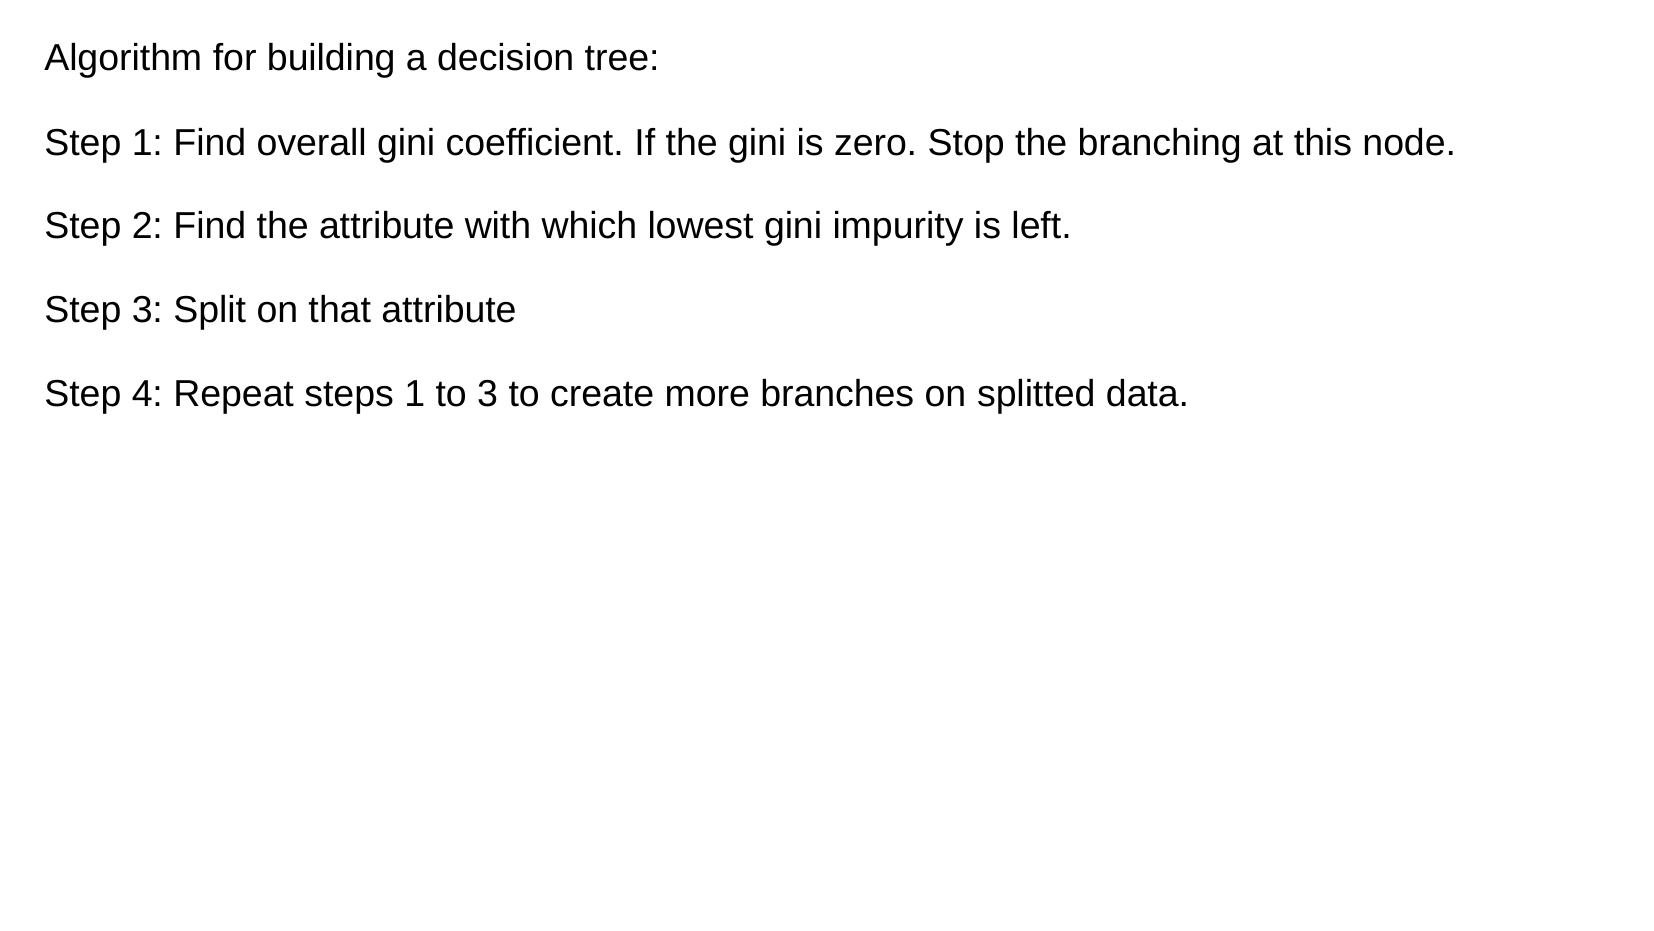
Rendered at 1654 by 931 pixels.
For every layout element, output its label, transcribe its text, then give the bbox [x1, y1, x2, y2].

text_box Algorithm for building a decision tree: Step 1: Find overall gini coefficient. If the gini is zero. Stop the branching at this node. Step 2: Find the attribute with which lowest gini impurity is left. Step 3: Split on that attribute Step 4: Repeat steps 1 to 3 to create more branches on splitted data. [29, 29, 1625, 465]
